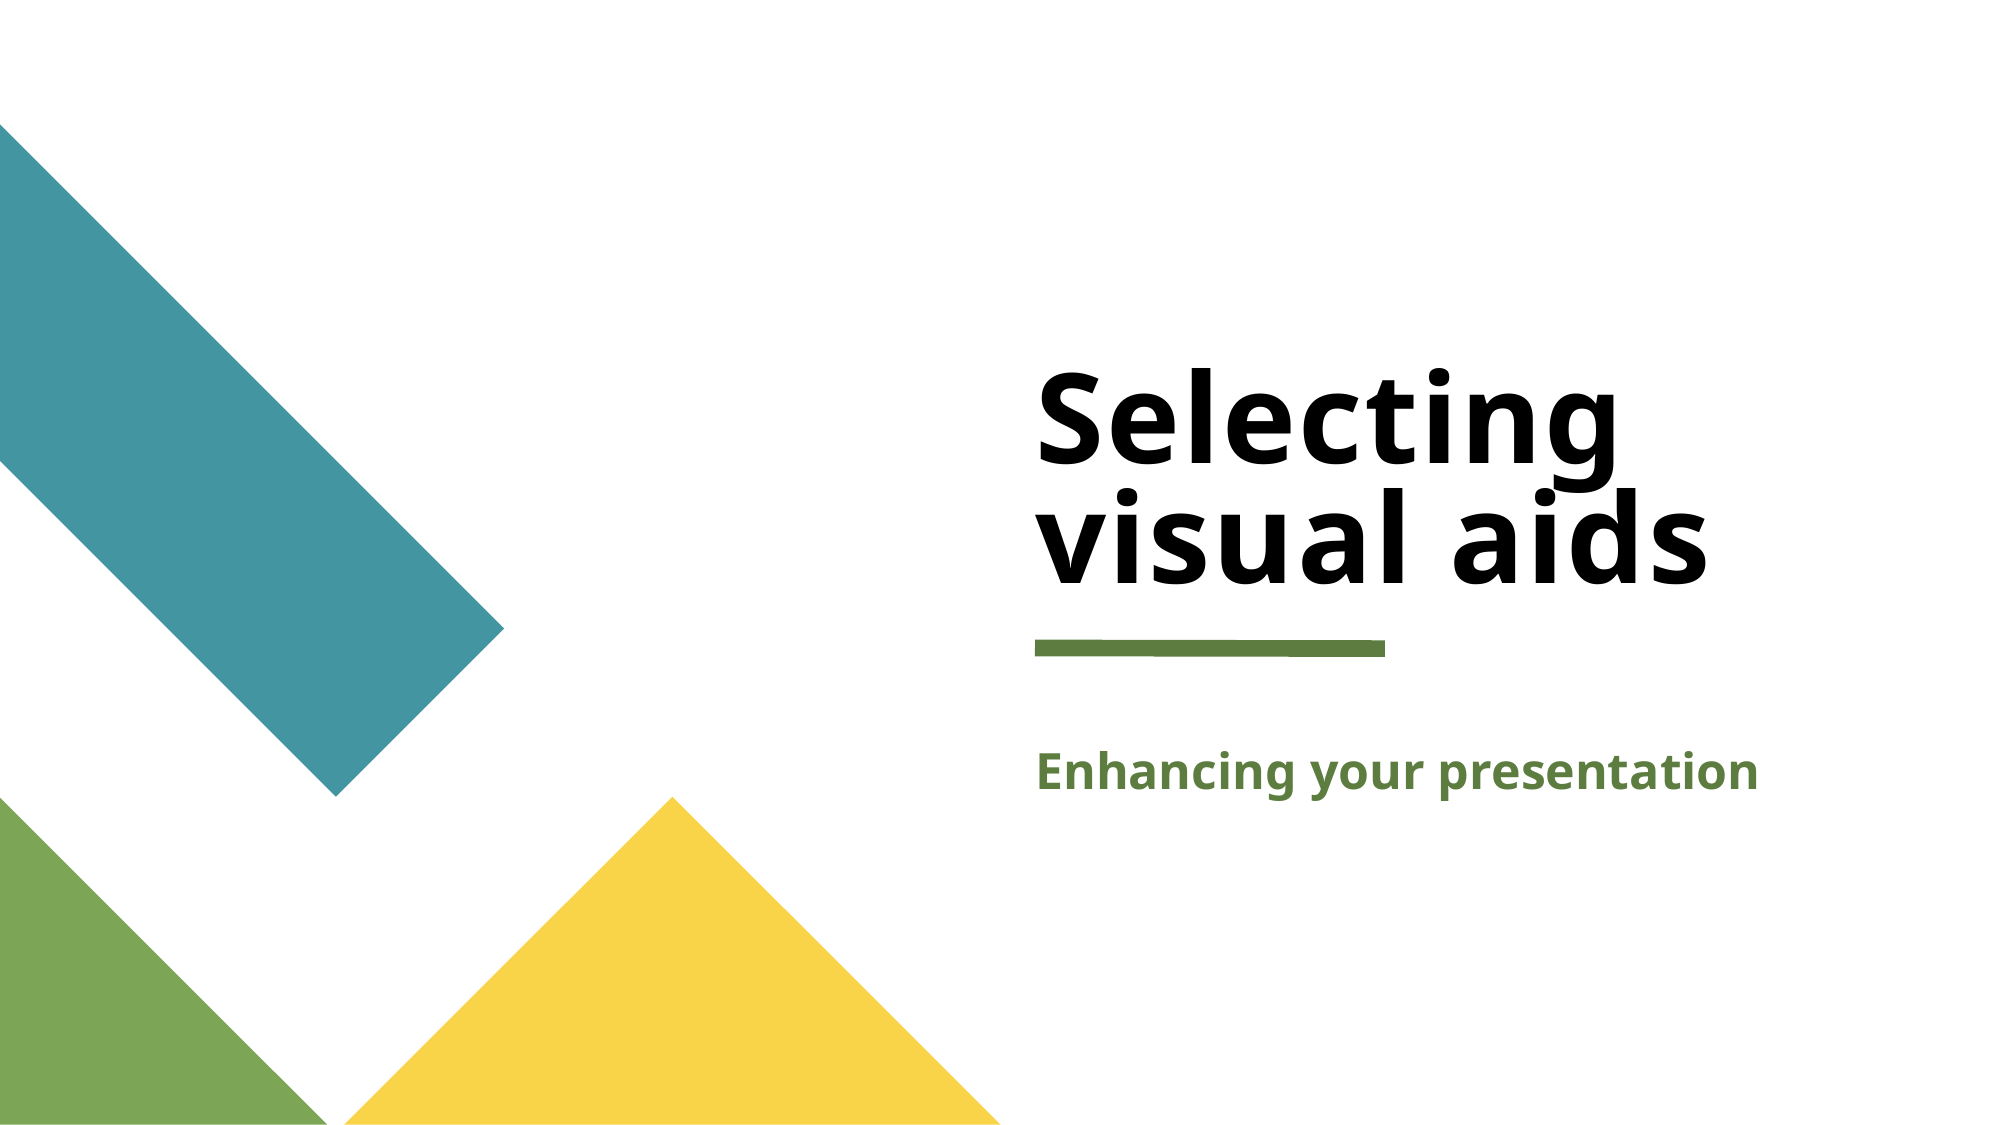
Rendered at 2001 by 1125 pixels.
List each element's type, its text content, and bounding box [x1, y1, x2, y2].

list Enhancing your presentation [1035, 746, 1936, 1017]
title Selecting visual aids [1035, 67, 1936, 608]
